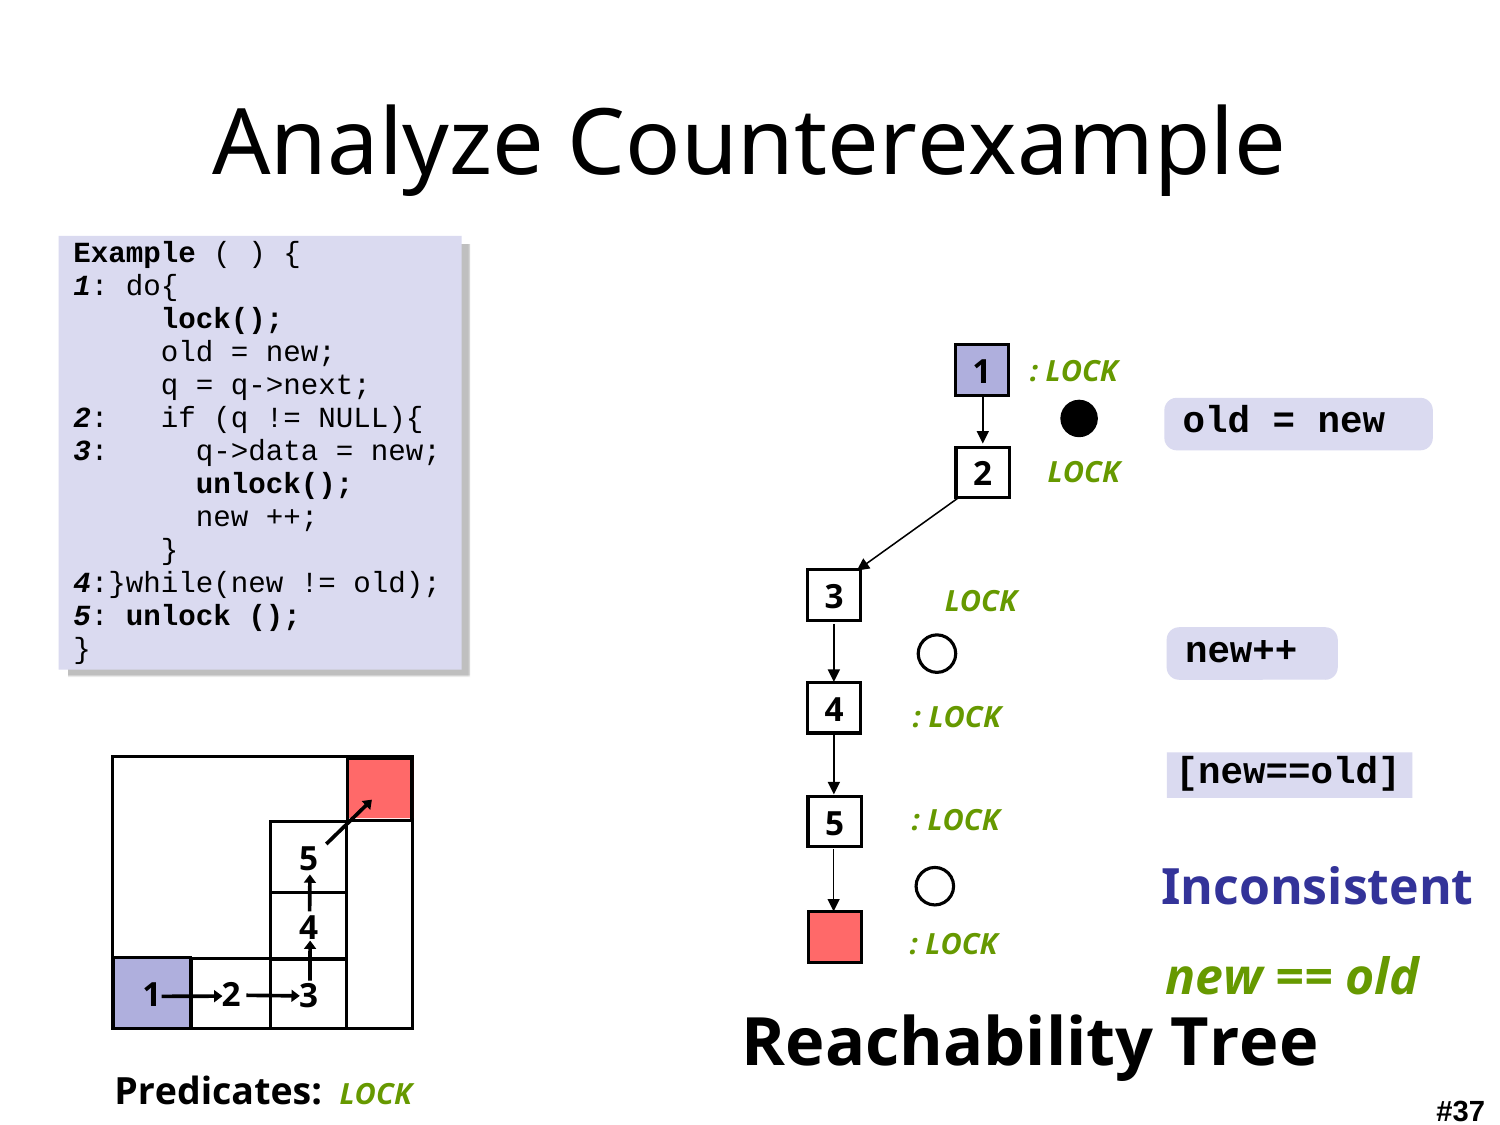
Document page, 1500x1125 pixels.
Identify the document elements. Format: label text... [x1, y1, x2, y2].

text_box 2 [191, 958, 270, 1029]
text_box 3 [270, 960, 347, 1029]
text_box LOCK [929, 578, 1078, 626]
text_box : LOCK [897, 694, 1046, 742]
title Analyze Counterexample [24, 45, 1476, 233]
text_box Example ( ) { 1: do{ lock(); old = new; q = q->next; 2: if (q != NULL){ 3: q->data = new; unlock(); new ++; } 4:}while(new != old); 5: unlock (); } [58, 235, 462, 670]
text_box new++ [1166, 627, 1338, 680]
text_box Predicates: LOCK [99, 1064, 425, 1121]
text_box [808, 911, 862, 963]
text_box 3 [807, 569, 861, 621]
text_box 2 [955, 447, 1010, 498]
text_box LOCK [1032, 449, 1181, 497]
text_box [1060, 399, 1098, 438]
text_box 5 [270, 821, 347, 893]
text_box : LOCK [894, 921, 1043, 969]
text_box Reachability Tree [727, 999, 1334, 1088]
text_box 4 [270, 893, 347, 960]
text_box 4 [807, 682, 861, 734]
text_box new == old [1084, 943, 1486, 1014]
text_box 5 [808, 796, 862, 847]
text_box old = new [1164, 397, 1433, 451]
text_box 1 [113, 957, 191, 1029]
text_box [349, 760, 410, 819]
text_box 1 [955, 344, 1009, 396]
text_box : LOCK [896, 797, 1045, 846]
text_box [new==old] [1166, 752, 1413, 798]
text_box Inconsistent [1146, 853, 1474, 924]
text_box : LOCK [1015, 348, 1163, 396]
